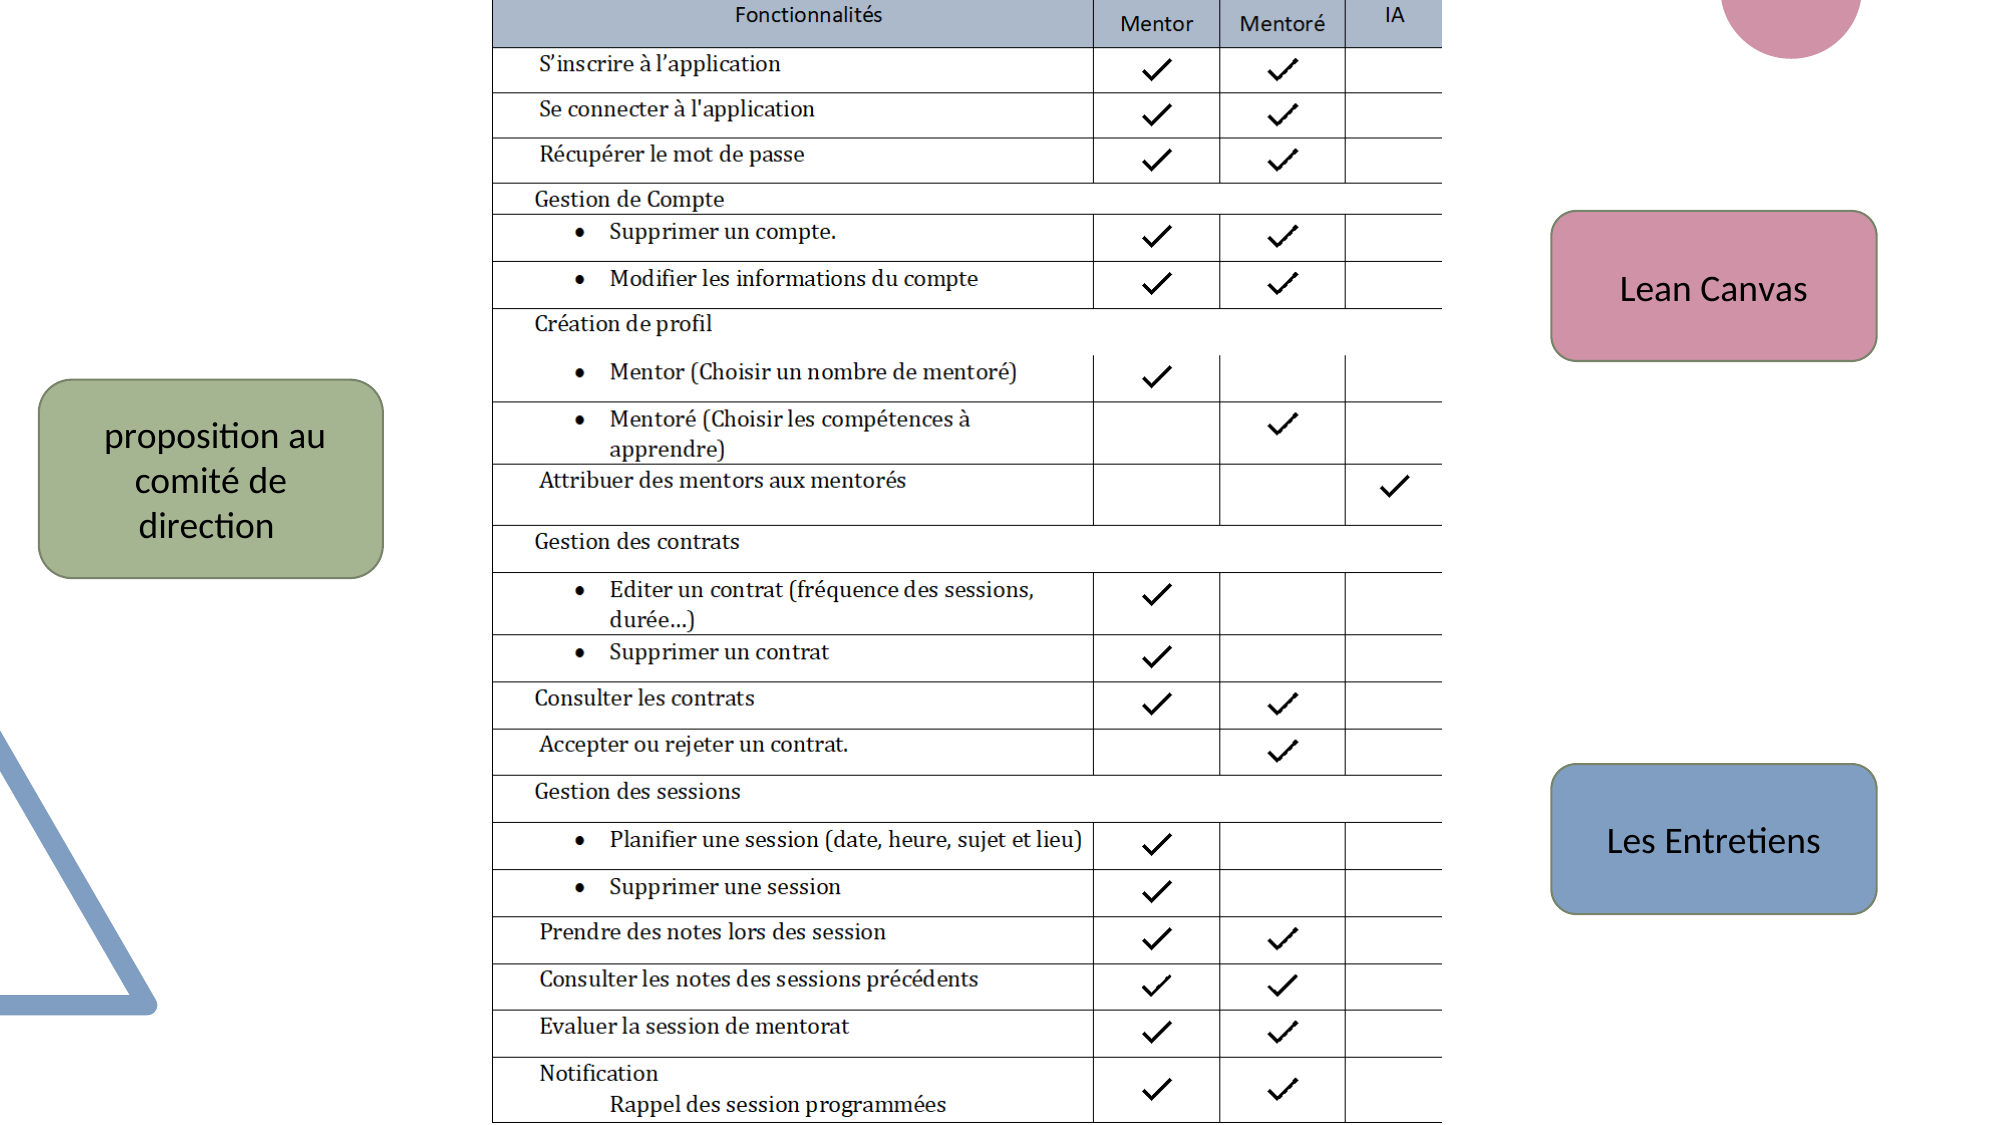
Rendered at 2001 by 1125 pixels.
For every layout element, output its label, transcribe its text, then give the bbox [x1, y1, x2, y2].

text_box proposition au comité de direction [38, 379, 383, 579]
picture [492, 0, 1442, 1125]
text_box Lean Canvas [1551, 210, 1877, 362]
text_box Les Entretiens [1551, 764, 1877, 915]
